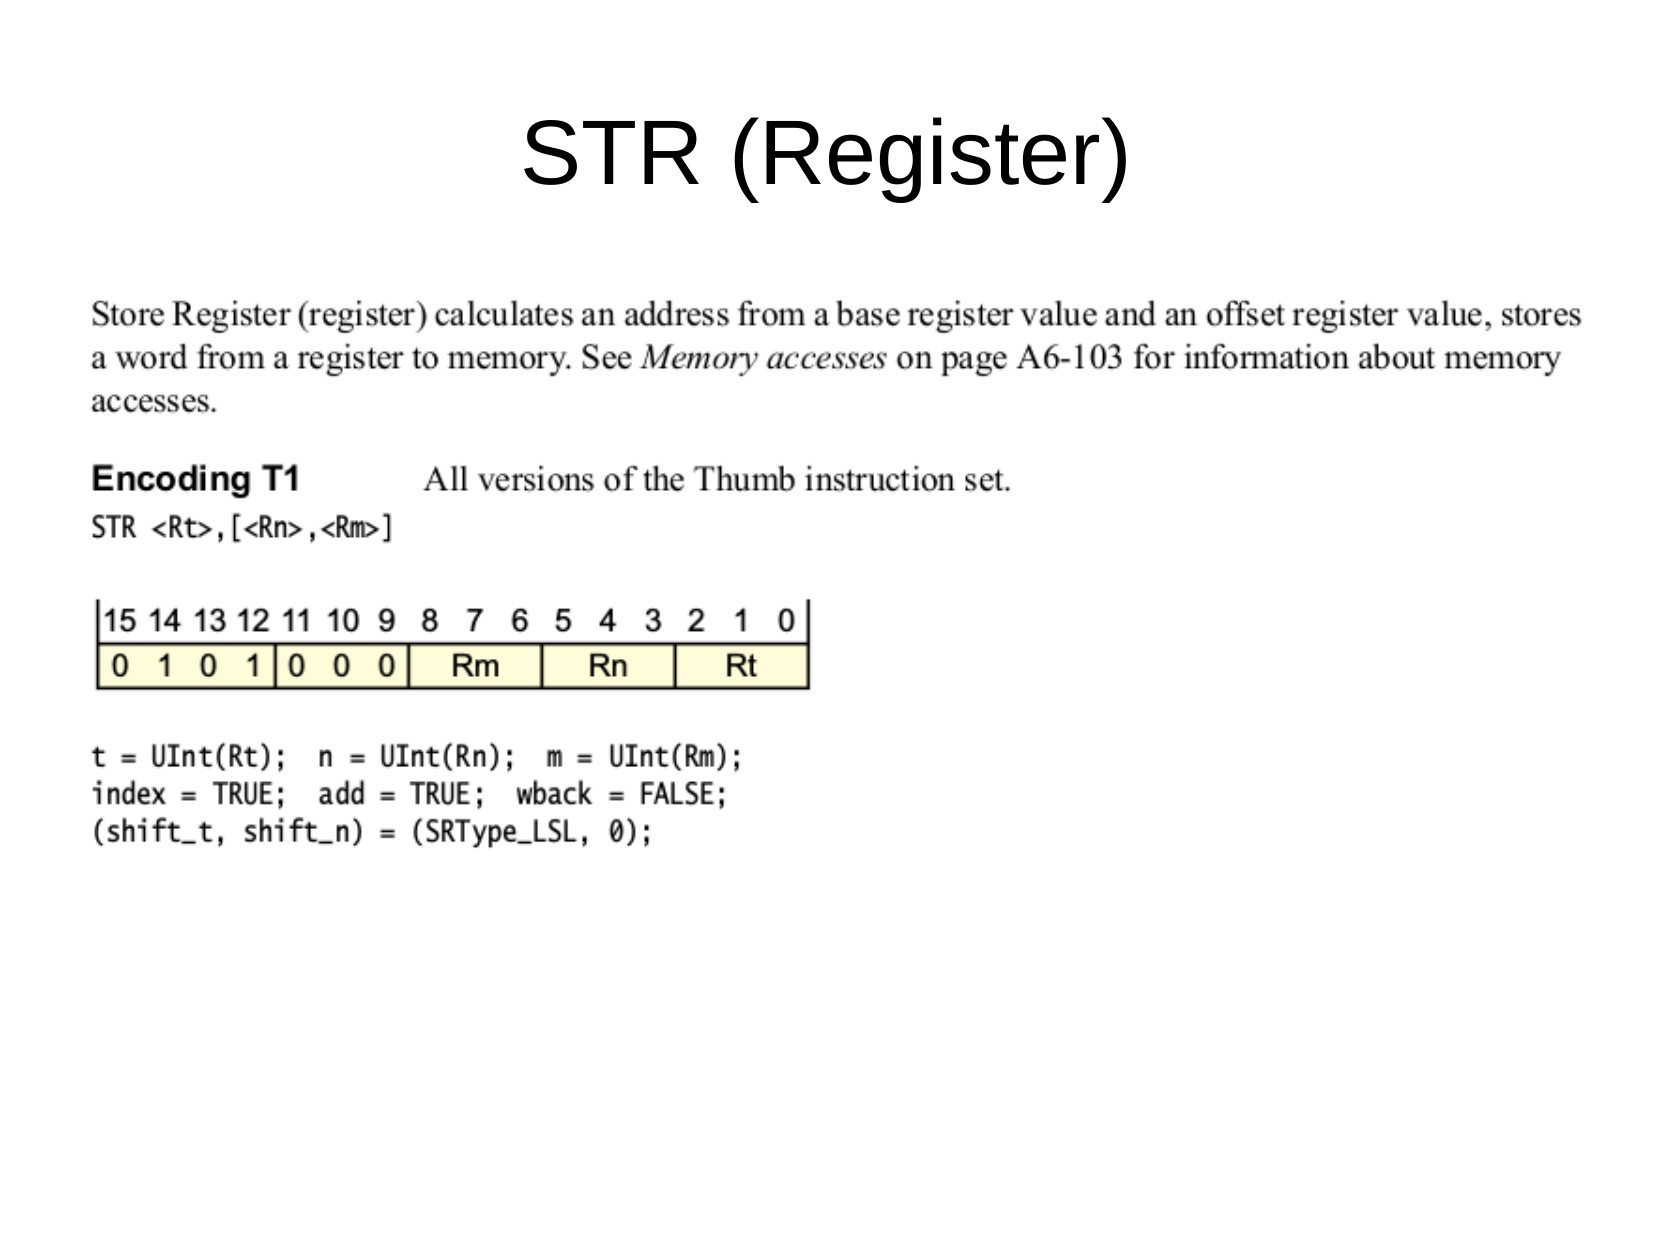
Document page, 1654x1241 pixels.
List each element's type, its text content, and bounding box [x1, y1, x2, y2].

picture [82, 290, 1606, 859]
title STR (Register) [82, 49, 1571, 257]
